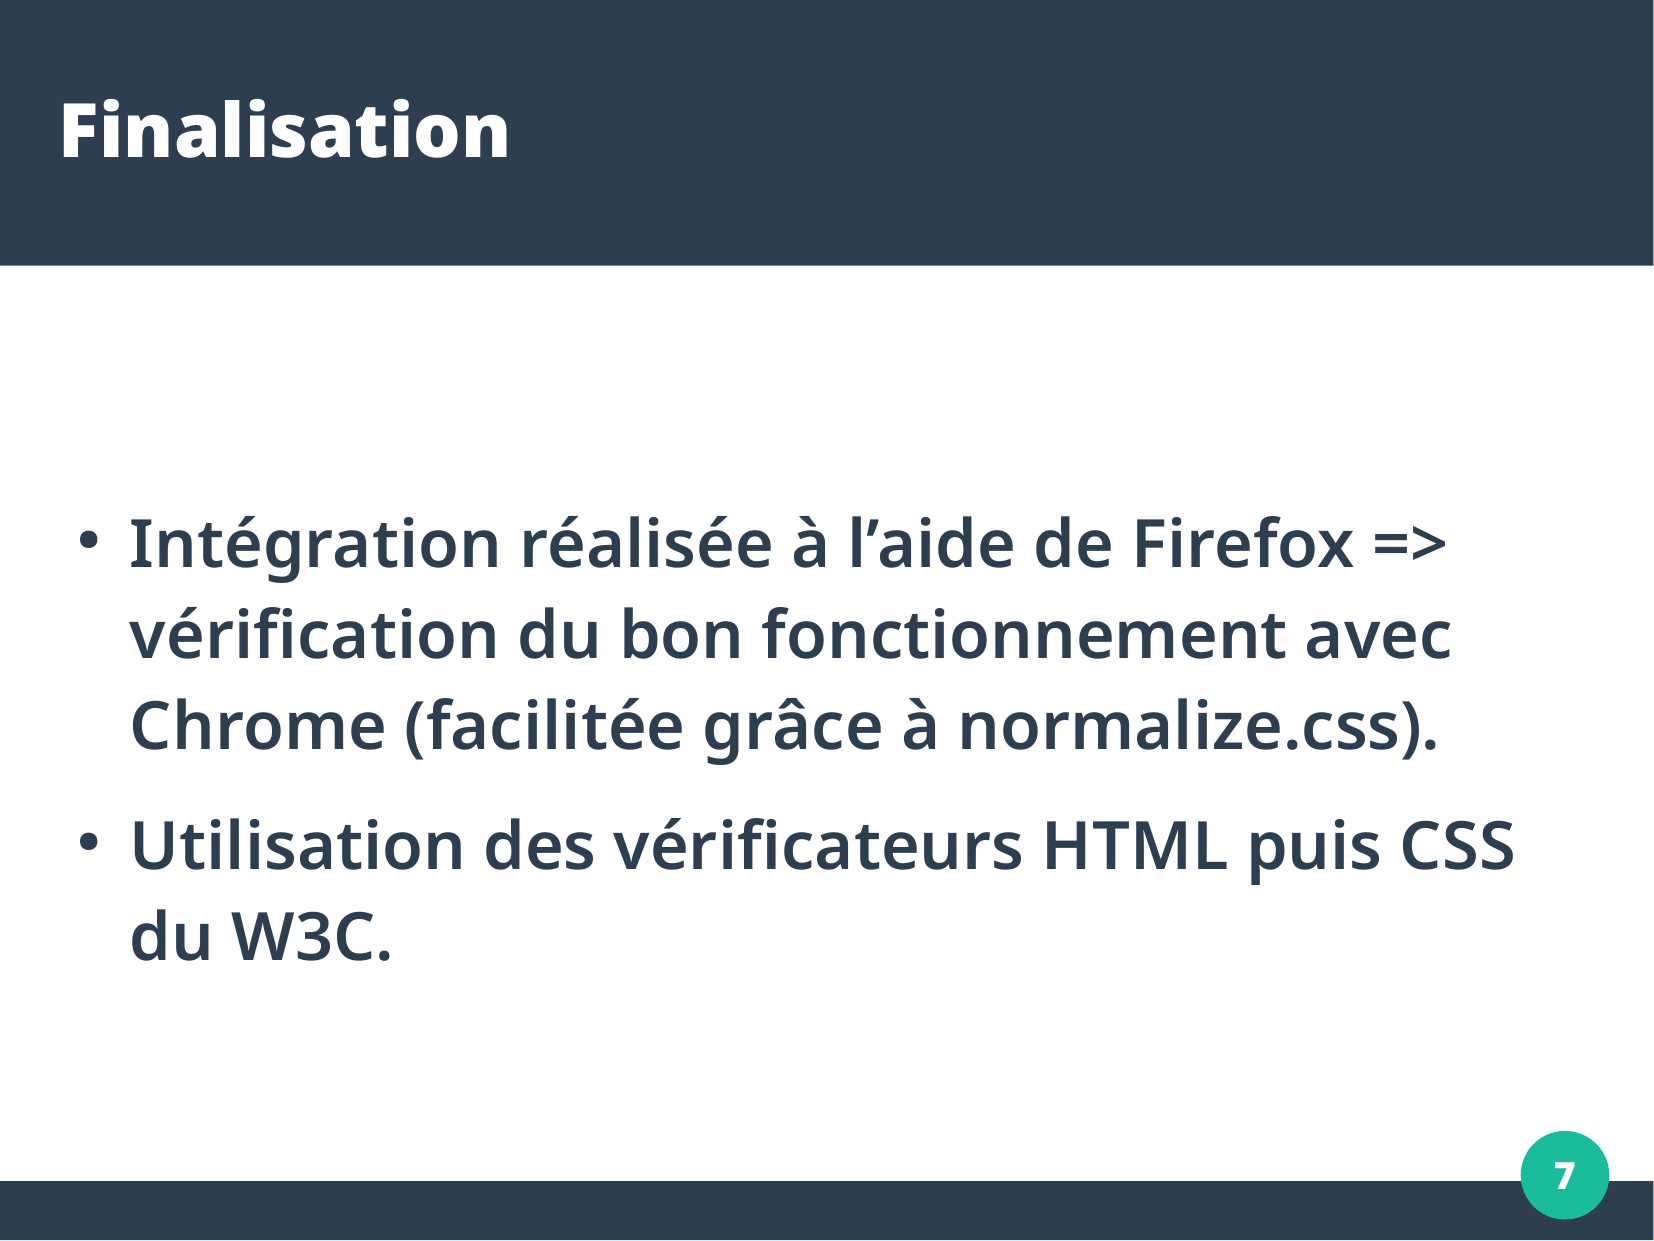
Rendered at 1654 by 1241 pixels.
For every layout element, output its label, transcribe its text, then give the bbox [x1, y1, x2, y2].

list Intégration réalisée à l’aide de Firefox => vérification du bon fonctionnement avec Chrome (facilitée grâce à normalize.css). Utilisation des vérificateurs HTML puis CSS du W3C. [59, 324, 1595, 1152]
title Finalisation [59, 49, 1595, 207]
